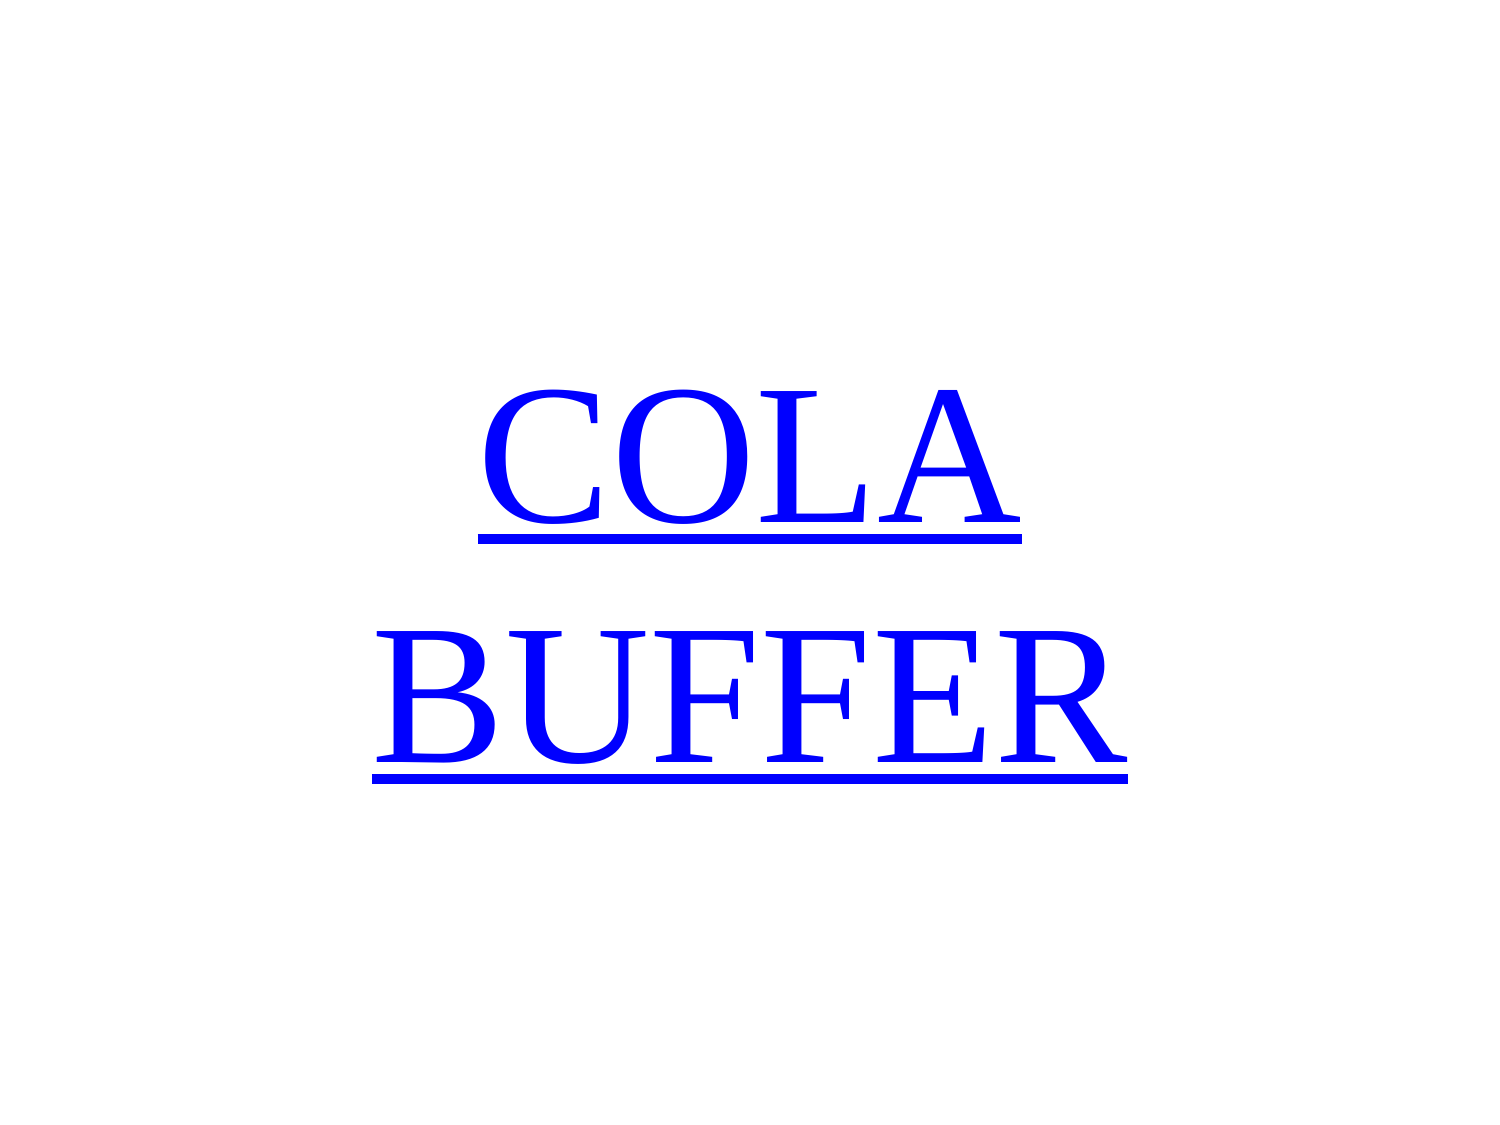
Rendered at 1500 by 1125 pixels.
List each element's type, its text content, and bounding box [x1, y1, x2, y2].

text_box COLA BUFFER [357, 315, 1144, 810]
